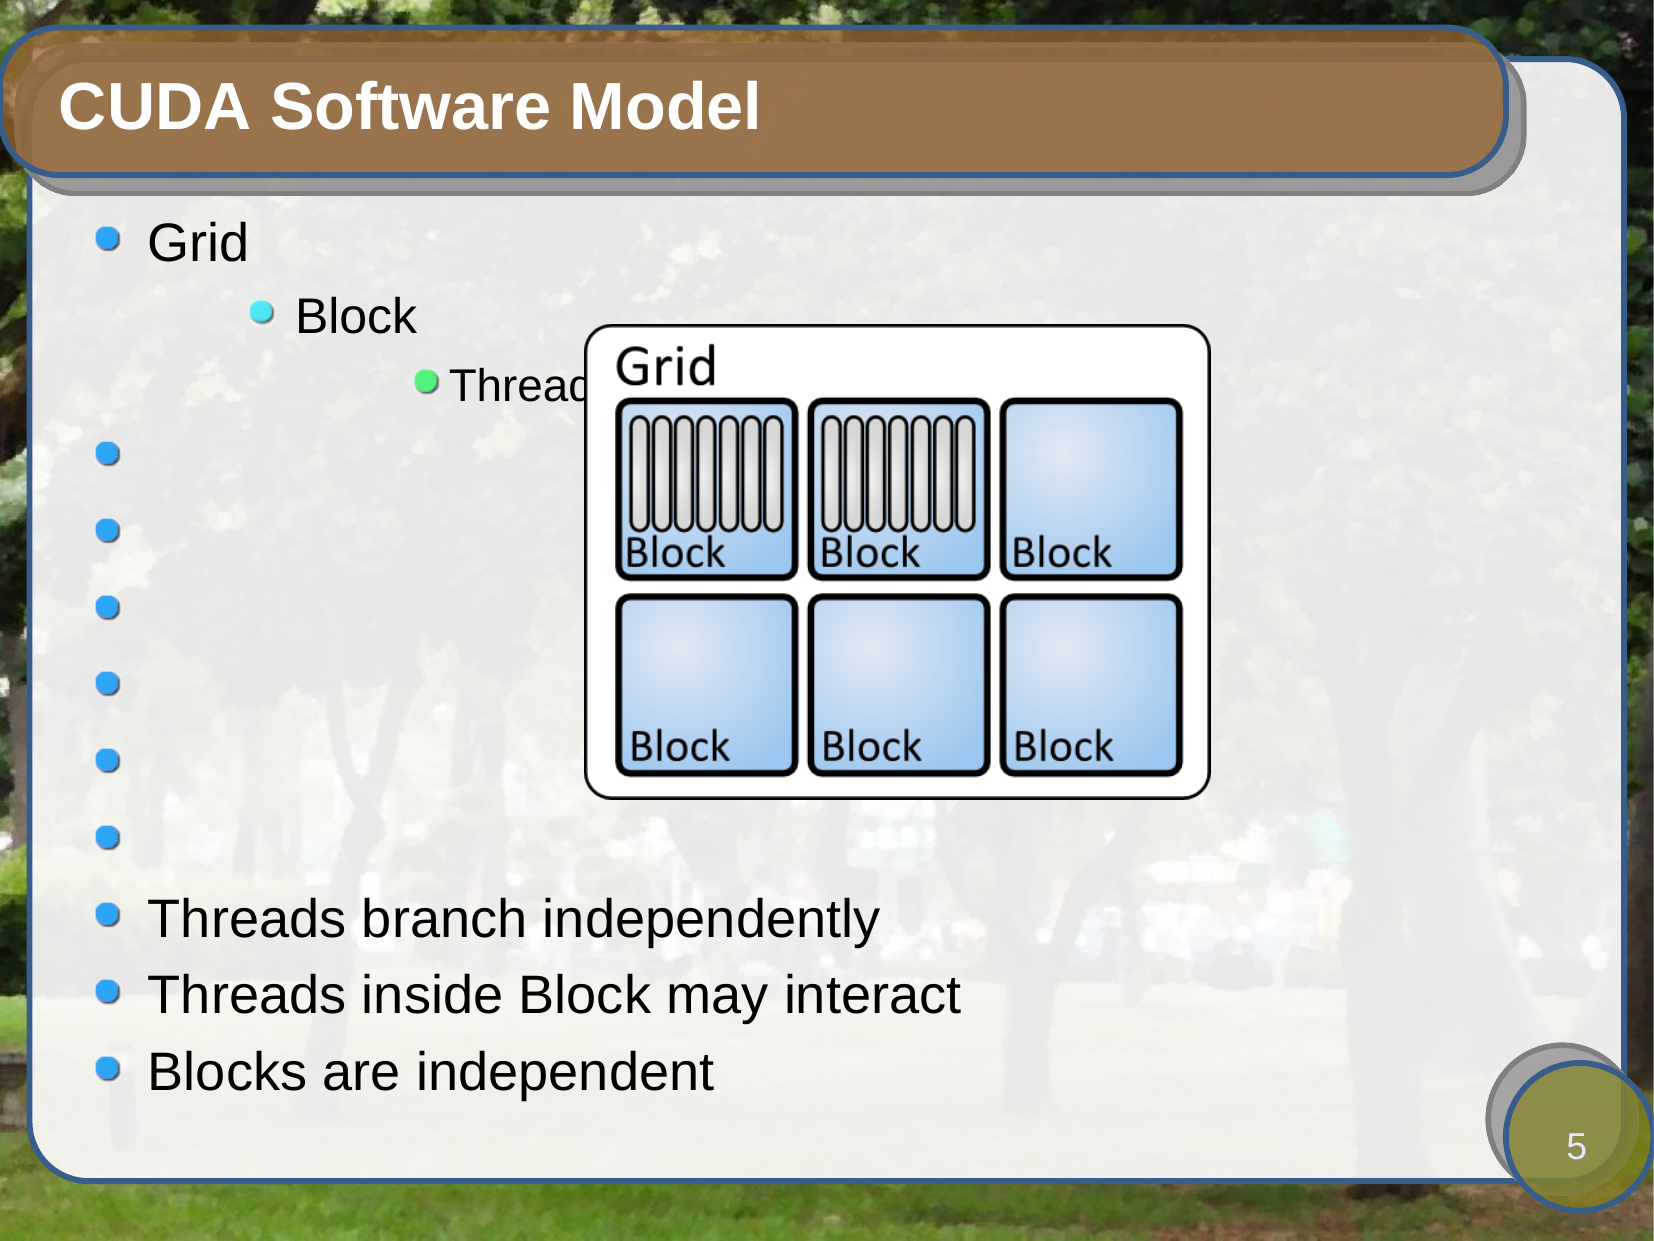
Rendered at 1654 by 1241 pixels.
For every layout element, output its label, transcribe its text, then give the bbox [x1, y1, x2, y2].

picture [584, 324, 1211, 800]
title CUDA Software Model [59, 36, 1447, 170]
list Grid Block Thread Threads branch independently Threads inside Block may interact Blocks are independent [59, 206, 1595, 1137]
text_box [1529, 1122, 1625, 1179]
